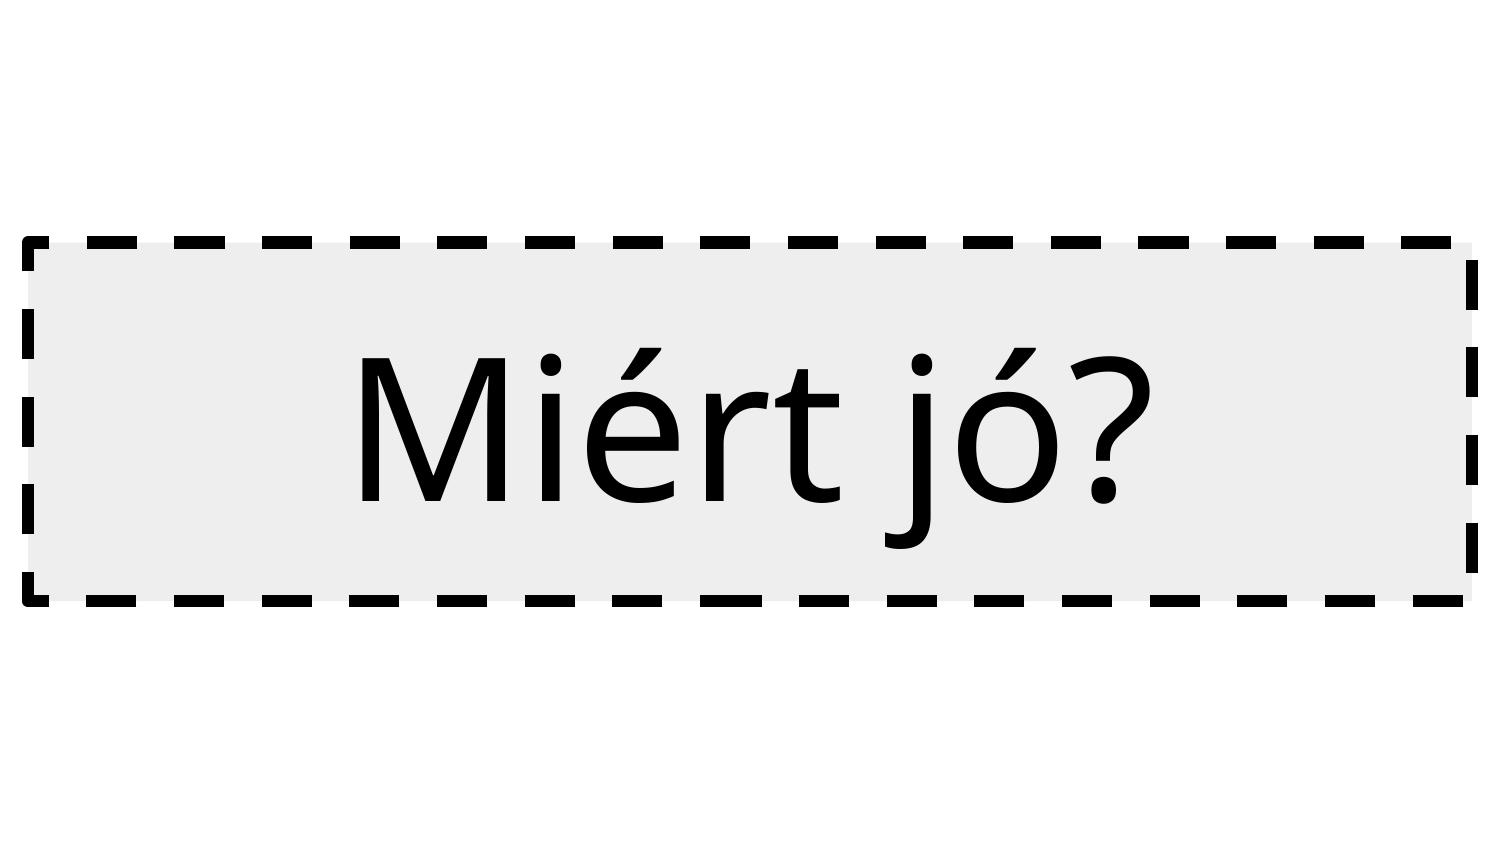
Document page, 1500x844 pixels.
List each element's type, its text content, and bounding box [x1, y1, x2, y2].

title Miért jó? [28, 242, 1472, 602]
